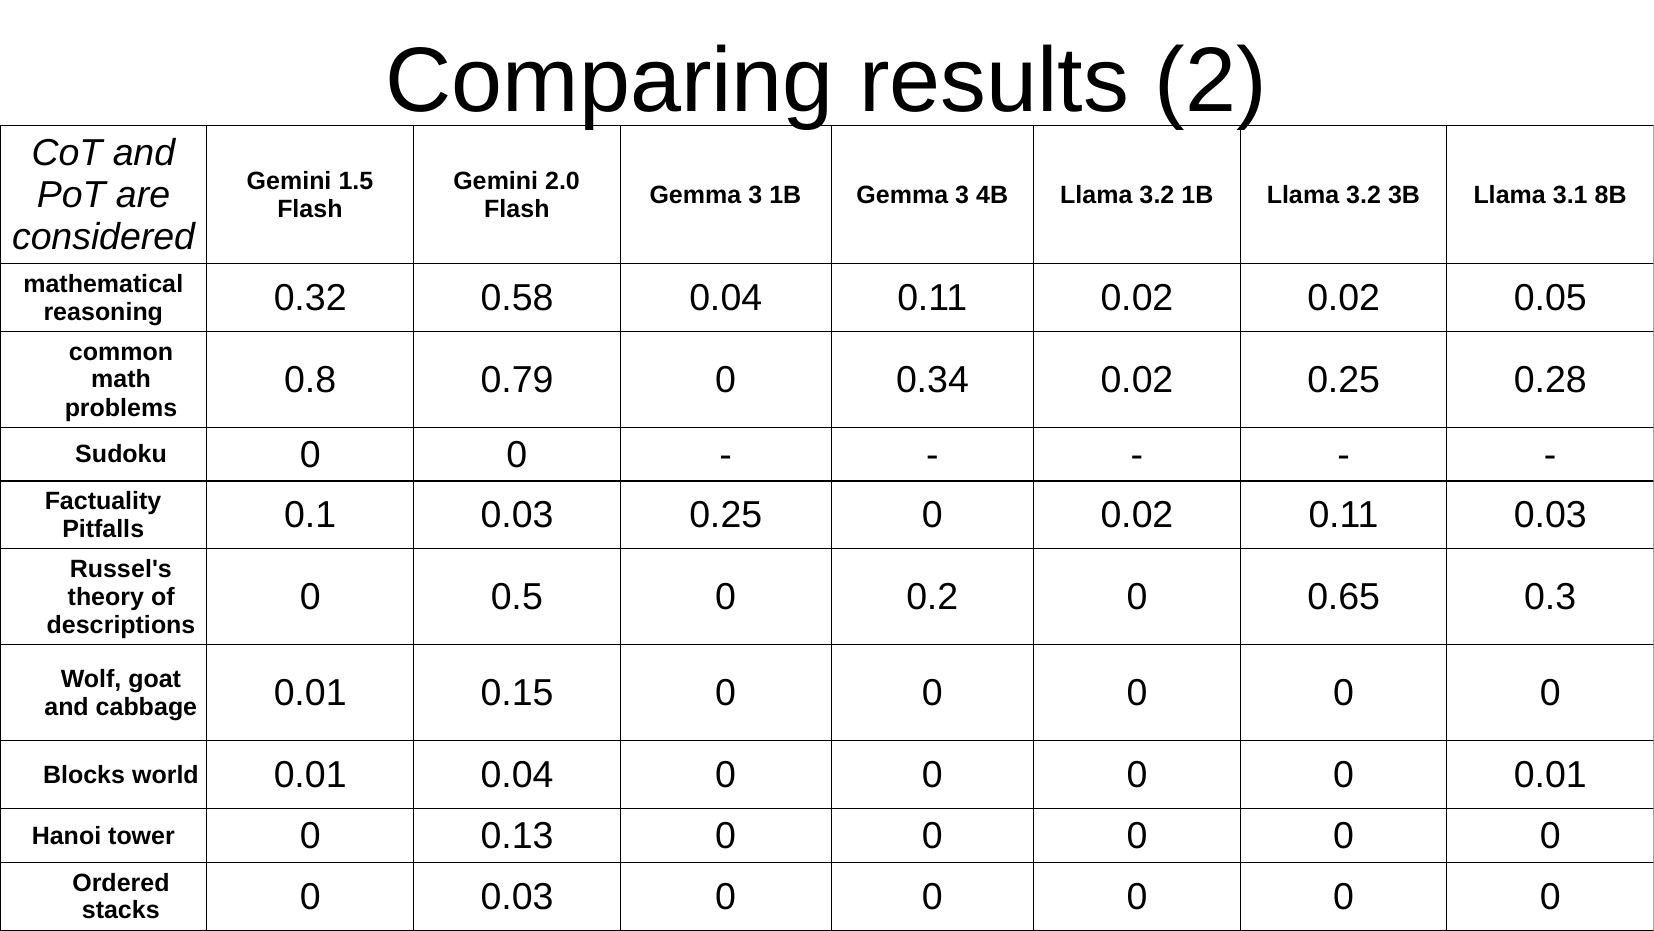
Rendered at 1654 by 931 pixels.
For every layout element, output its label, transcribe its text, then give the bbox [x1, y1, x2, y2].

table_header Llama 3.2 3B [1241, 126, 1446, 263]
table_cell 0 [621, 741, 831, 808]
table_cell 0.11 [832, 264, 1033, 331]
table_cell 0.05 [1447, 264, 1653, 331]
table_cell 0 [1447, 809, 1653, 862]
table_cell Blocks world [1, 741, 206, 808]
table_cell 0 [621, 809, 831, 862]
table_cell 0 [1034, 549, 1240, 644]
table_cell 0.15 [414, 645, 620, 740]
table_cell 0.32 [207, 264, 413, 331]
table_cell 0.1 [207, 482, 413, 548]
table_cell 0.34 [832, 332, 1033, 427]
table_cell 0 [832, 863, 1033, 930]
table_cell 0.13 [414, 809, 620, 862]
table_cell 0.02 [1034, 264, 1240, 331]
table_cell 0 [621, 645, 831, 740]
table_cell 0 [832, 482, 1033, 548]
table_cell 0 [1034, 863, 1240, 930]
table_cell mathematical reasoning [1, 264, 206, 331]
table_cell 0.04 [621, 264, 831, 331]
table_cell 0.5 [414, 549, 620, 644]
table_header CoT and PoT are considered [1, 126, 206, 263]
table_cell common math problems [1, 332, 206, 427]
table_cell 0 [1034, 741, 1240, 808]
table_cell 0 [207, 428, 413, 480]
table_cell 0.11 [1241, 482, 1446, 548]
table_header Gemma 3 4B [832, 126, 1033, 263]
table_cell 0.03 [414, 863, 620, 930]
table_cell 0.25 [1241, 332, 1446, 427]
table_cell Ordered stacks [1, 863, 206, 930]
table_cell 0.28 [1447, 332, 1653, 427]
table_cell 0 [1034, 809, 1240, 862]
table_cell 0.58 [414, 264, 620, 331]
table_cell Factuality Pitfalls [1, 482, 206, 548]
table_header Gemini 2.0 Flash [414, 126, 620, 263]
table_cell Wolf, goat and cabbage [1, 645, 206, 740]
table_header Llama 3.2 1B [1034, 126, 1240, 263]
table_cell 0.04 [414, 741, 620, 808]
table_cell 0.01 [207, 741, 413, 808]
table_cell 0 [1034, 645, 1240, 740]
table_header Llama 3.1 8B [1447, 126, 1653, 263]
table_cell Hanoi tower [1, 809, 206, 862]
table_cell - [1034, 428, 1240, 480]
table_cell 0.02 [1241, 264, 1446, 331]
table_cell 0.79 [414, 332, 620, 427]
table_cell 0.01 [207, 645, 413, 740]
table_cell 0.3 [1447, 549, 1653, 644]
table_cell 0.02 [1034, 332, 1240, 427]
table_cell 0 [832, 645, 1033, 740]
table_cell - [832, 428, 1033, 480]
table_cell 0.02 [1034, 482, 1240, 548]
table_cell Sudoku [1, 428, 206, 480]
table_cell 0 [414, 428, 620, 480]
table_cell 0 [1241, 809, 1446, 862]
table_header Gemma 3 1B [621, 126, 831, 263]
table_cell 0 [1447, 863, 1653, 930]
table_cell Russel's theory of descriptions [1, 549, 206, 644]
table_cell - [621, 428, 831, 480]
table_header Gemini 1.5 Flash [207, 126, 413, 263]
title Comparing results (2) [82, 1, 1571, 125]
table_cell 0.2 [832, 549, 1033, 644]
table_cell 0 [207, 549, 413, 644]
table_cell - [1241, 428, 1446, 480]
table_cell 0.25 [621, 482, 831, 548]
table_cell 0 [621, 863, 831, 930]
table_cell 0.65 [1241, 549, 1446, 644]
table_cell 0 [832, 809, 1033, 862]
table_cell 0.03 [414, 482, 620, 548]
table_cell - [1447, 428, 1653, 480]
table_cell 0 [207, 863, 413, 930]
table_cell 0 [621, 332, 831, 427]
table_cell 0 [1241, 645, 1446, 740]
table_cell 0.03 [1447, 482, 1653, 548]
table_cell 0 [832, 741, 1033, 808]
table_cell 0 [1447, 645, 1653, 740]
table_cell 0 [1241, 863, 1446, 930]
table_cell 0 [1241, 741, 1446, 808]
table_cell 0 [207, 809, 413, 862]
table_cell 0 [621, 549, 831, 644]
table_cell 0.01 [1447, 741, 1653, 808]
table_cell 0.8 [207, 332, 413, 427]
